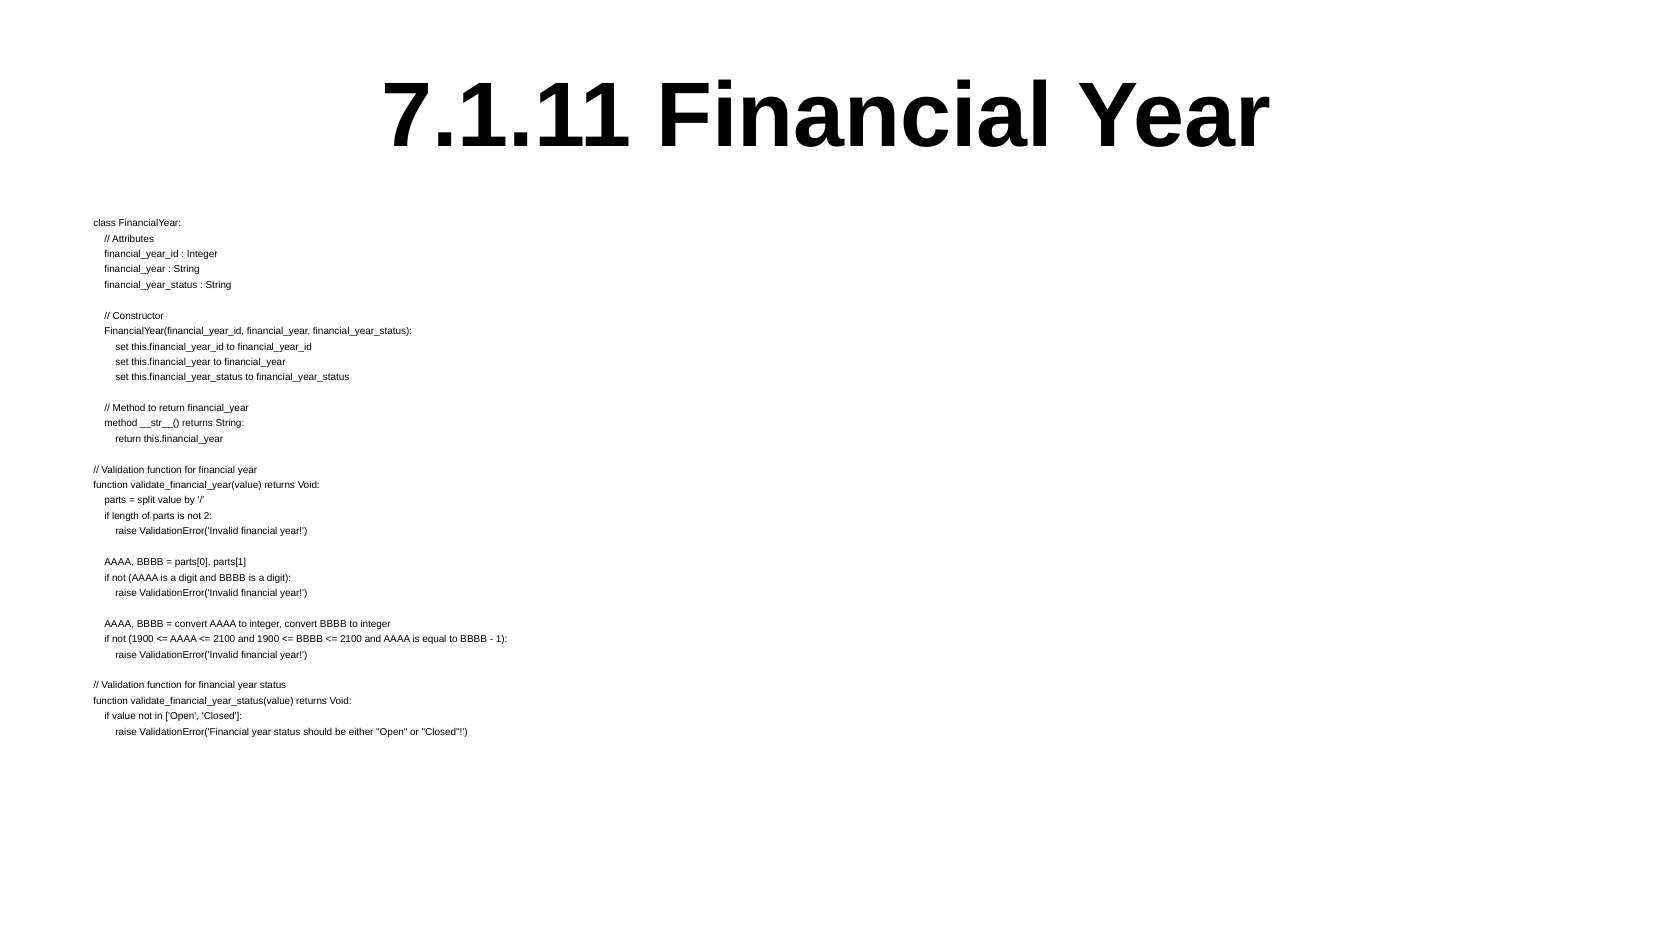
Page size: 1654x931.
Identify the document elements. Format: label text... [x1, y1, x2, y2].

title 7.1.11 Financial Year [82, 37, 1571, 193]
list class FinancialYear: // Attributes financial_year_id : Integer financial_year : String financial_year_status : String // Constructor FinancialYear(financial_year_id, financial_year, financial_year_status): set this.financial_year_id to financial_year_id set this.financial_year to financial_year set this.financial_year_status to financial_year_status // Method to return financial_year method __str__() returns String: return this.financial_year // Validation function for financial year function validate_financial_year(value) returns Void: parts = split value by '/' if length of parts is not 2: raise ValidationError('Invalid financial year!') AAAA, BBBB = parts[0], parts[1] if not (AAAA is a digit and BBBB is a digit): raise ValidationError('Invalid financial year!') AAAA, BBBB = convert AAAA to integer, convert BBBB to integer if not (1900 <= AAAA <= 2100 and 1900 <= BBBB <= 2100 and AAAA is equal to BBBB - 1): raise ValidationError('Invalid financial year!') // Validation function for financial year status function validate_financial_year_status(value) returns Void: if value not in ['Open', 'Closed']: raise ValidationError('Financial year status should be either "Open" or "Closed"!') [82, 217, 1571, 758]
